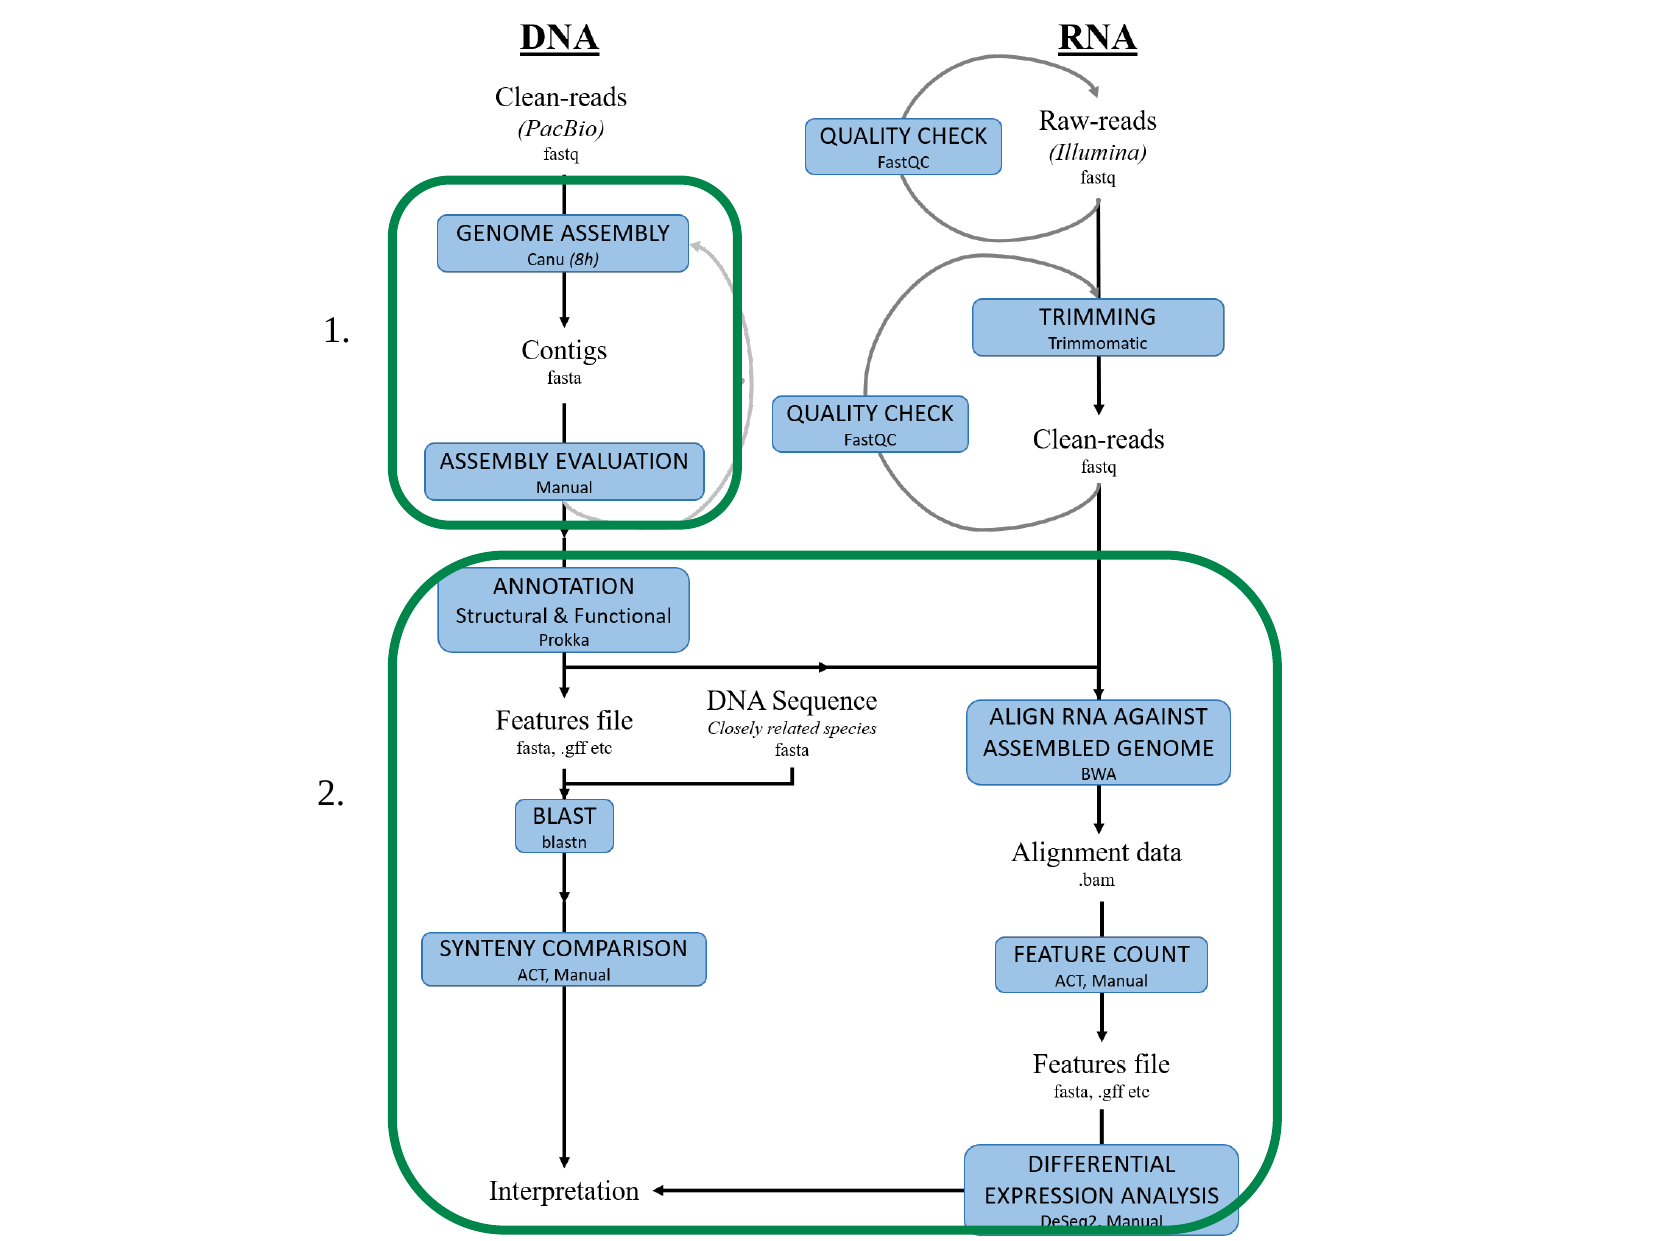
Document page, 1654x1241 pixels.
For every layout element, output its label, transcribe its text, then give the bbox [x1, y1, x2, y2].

text_box 1. [307, 301, 473, 358]
picture [415, 2, 1244, 591]
text_box 2. [302, 765, 468, 822]
picture [415, 560, 1244, 1225]
picture [415, 185, 732, 520]
picture [415, 1194, 1244, 1241]
